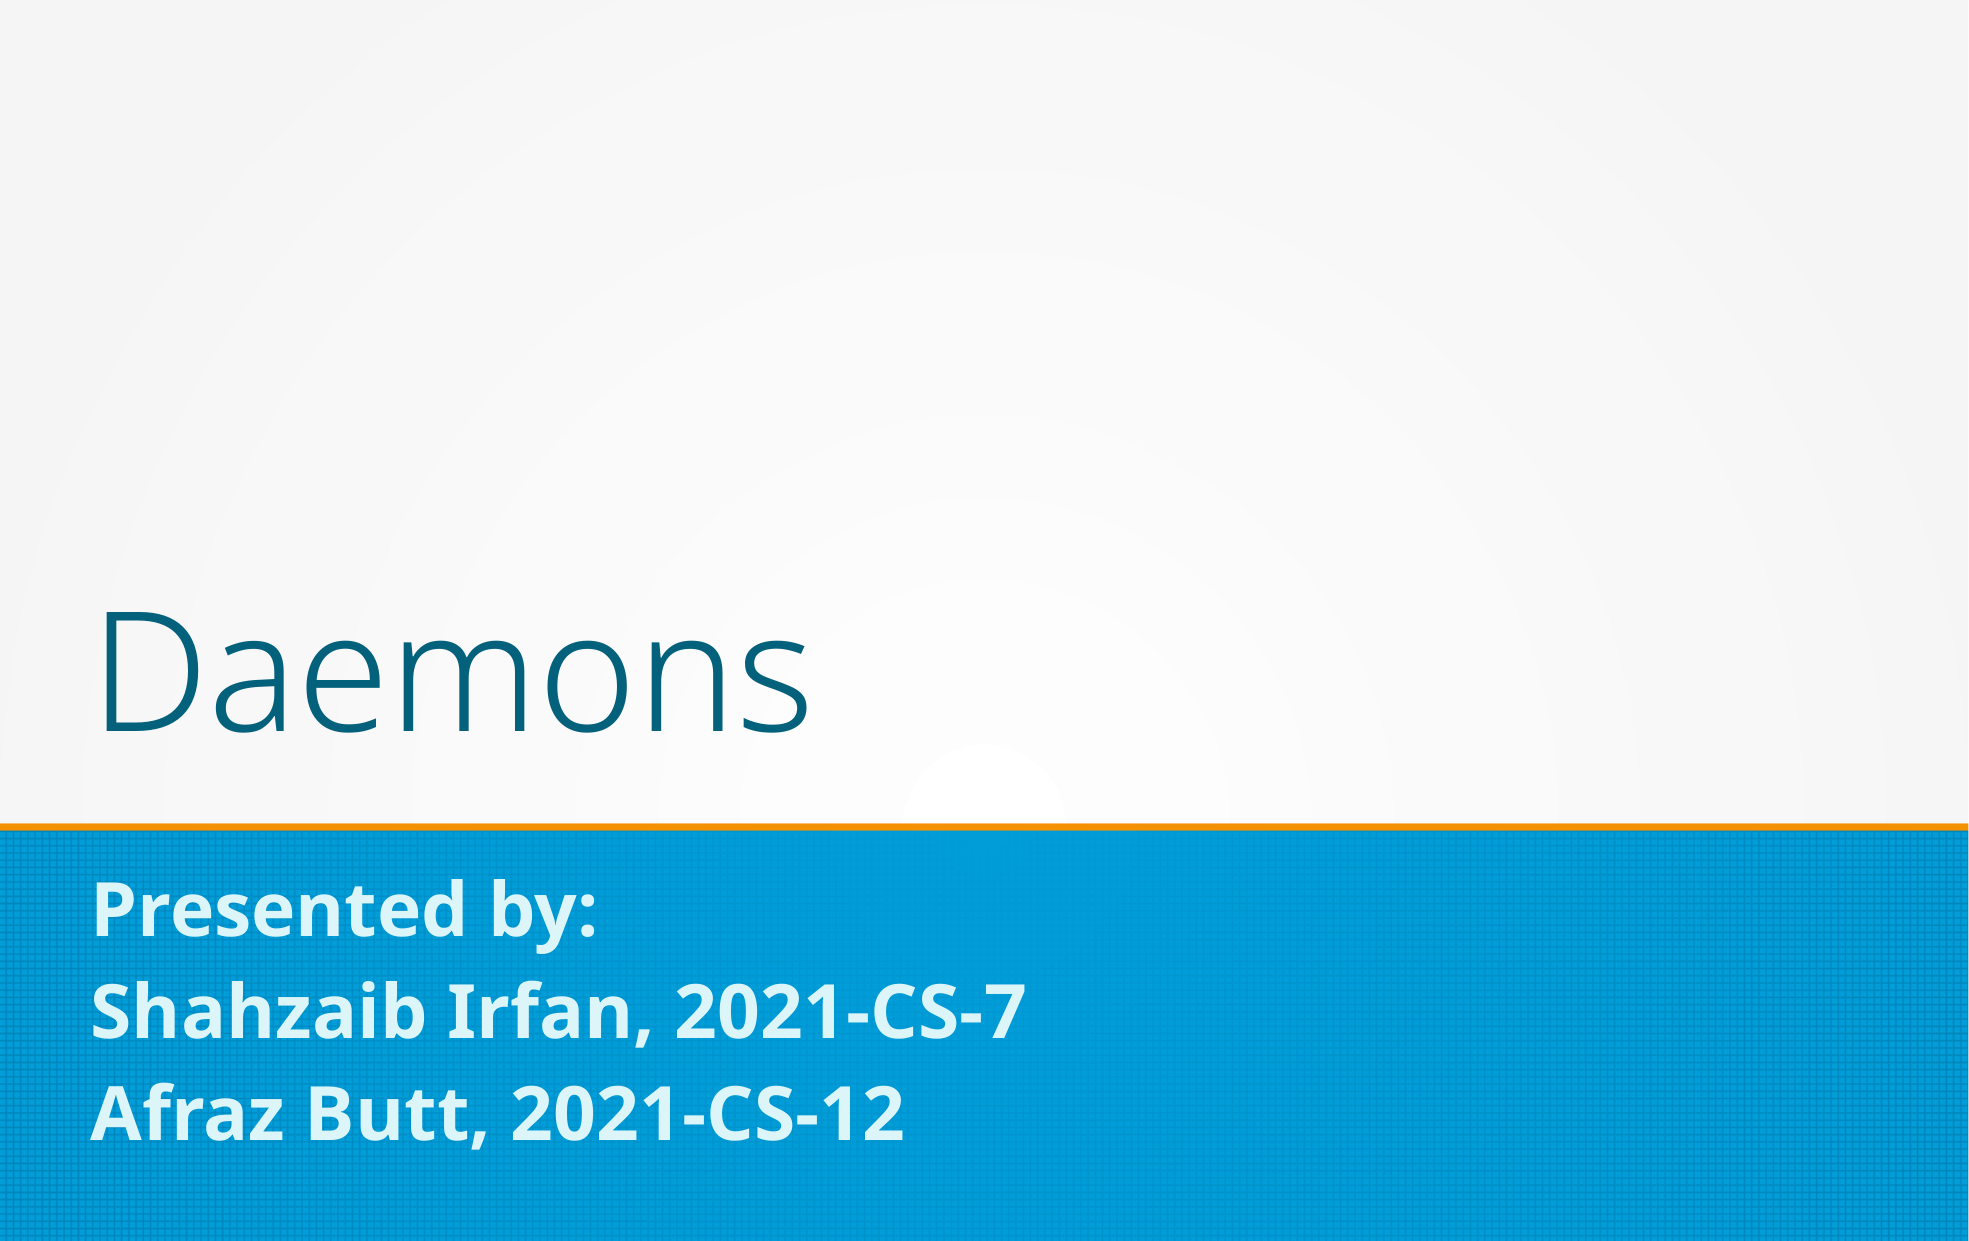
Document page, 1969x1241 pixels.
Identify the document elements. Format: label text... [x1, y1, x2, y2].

subtitle Presented by: Shahzaib Irfan, 2021-CS-7 Afraz Butt, 2021-CS-12 [90, 855, 1861, 1118]
title Daemons [90, 49, 1862, 781]
picture [0, 0, 1969, 830]
